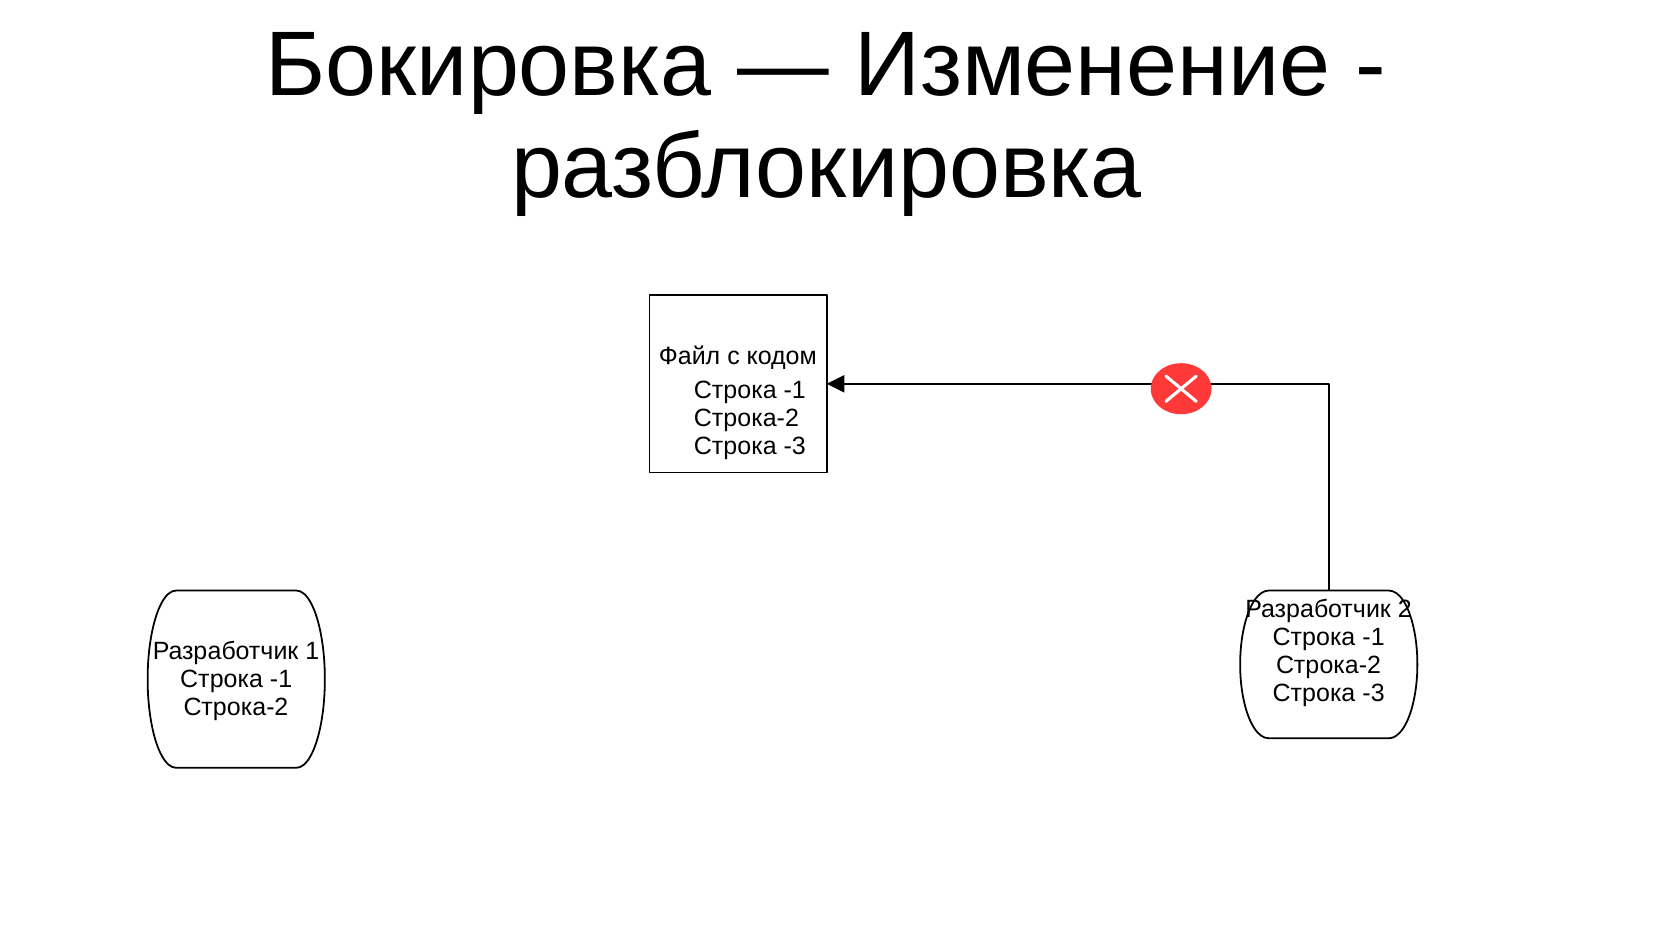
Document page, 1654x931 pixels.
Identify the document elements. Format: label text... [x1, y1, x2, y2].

text_box [1151, 364, 1211, 414]
text_box Строка -1 Строка-2 Строка -3 [679, 373, 822, 467]
text_box Разработчик 2 Строка -1 Строка-2 Строка -3 [1240, 590, 1418, 739]
text_box Файл с кодом [649, 295, 827, 473]
title Бокировка — Изменение - разблокировка [82, 12, 1571, 218]
text_box Разработчик 1 Строка -1 Строка-2 [147, 590, 325, 768]
